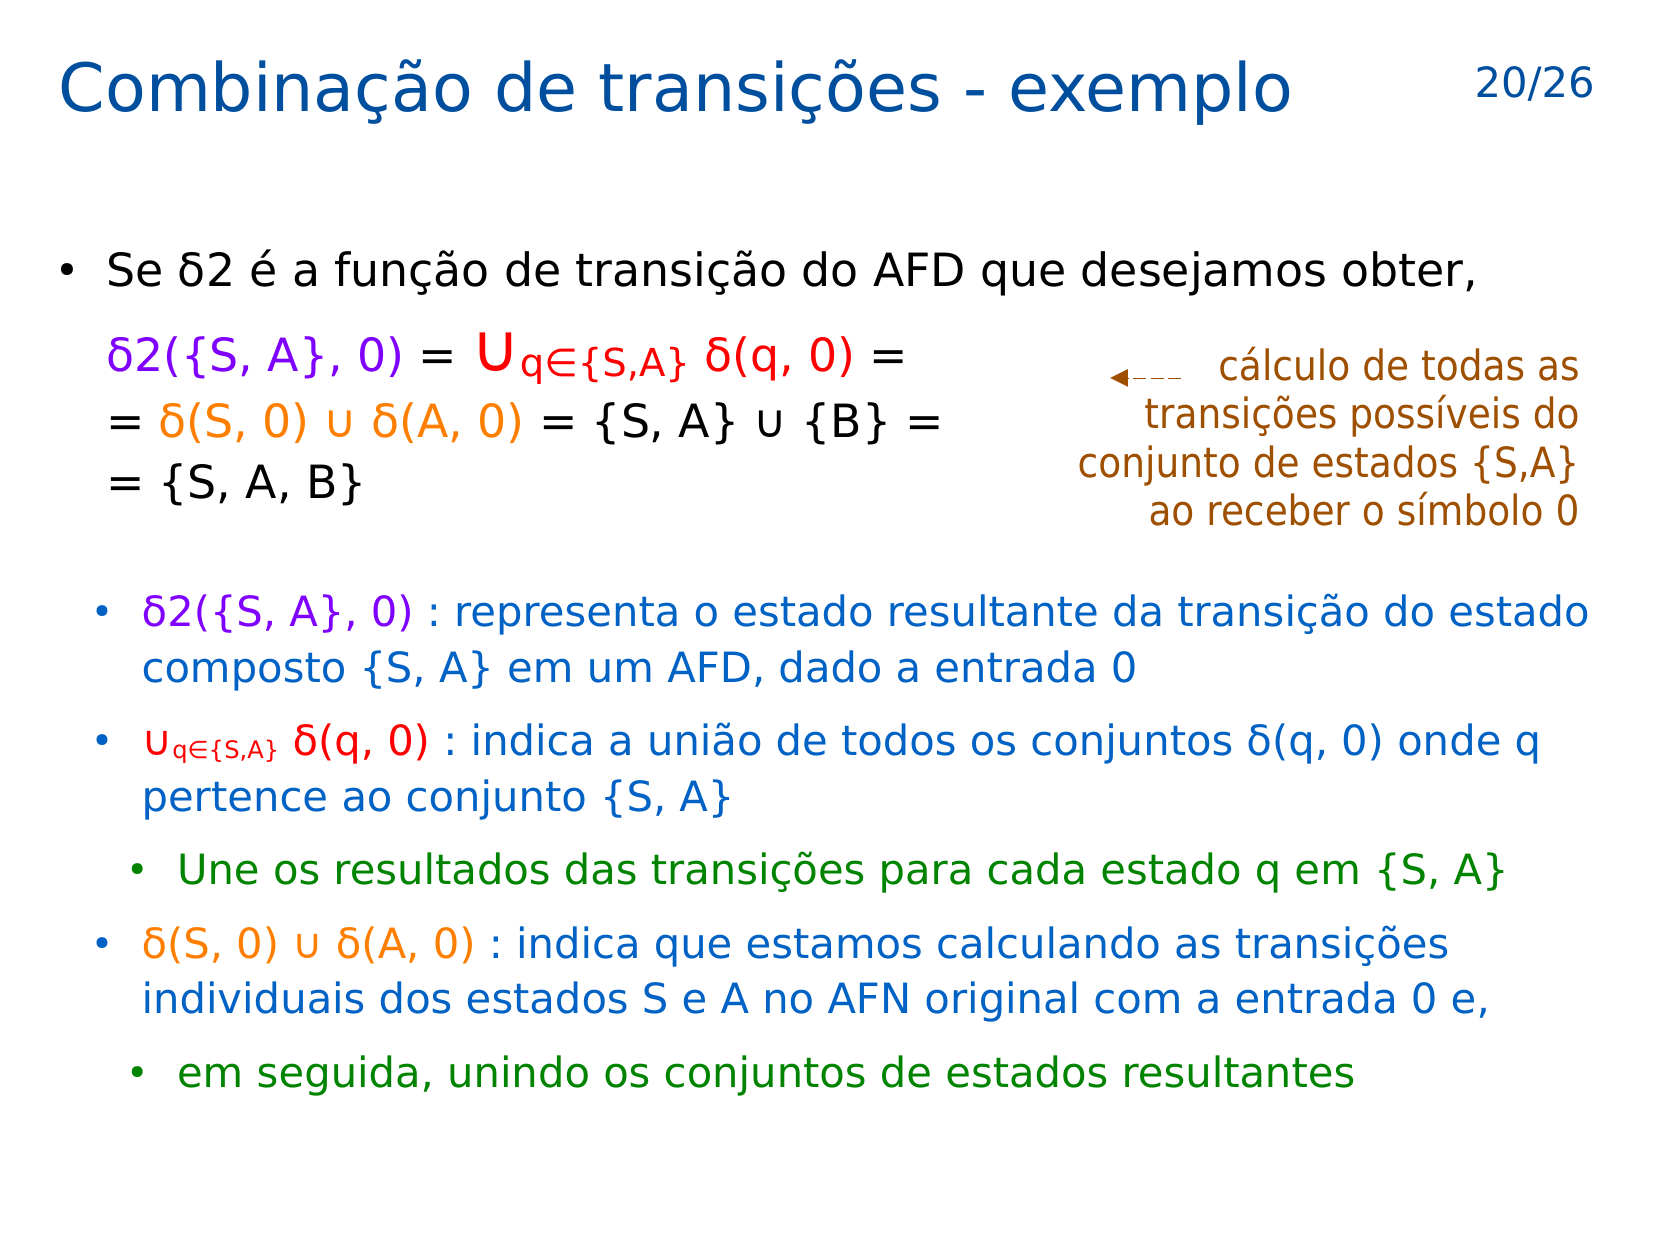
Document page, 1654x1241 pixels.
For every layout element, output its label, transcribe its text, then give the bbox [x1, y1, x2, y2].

title Combinação de transições - exemplo [59, 29, 1625, 148]
list Se δ2 é a função de transição do AFD que desejamos obter, δ2({S, A}, 0) = ∪q∈{S,A} δ(q, 0) = = δ(S, 0) ∪ δ(A, 0) = {S, A} ∪ {B} = = {S, A, B} δ2({S, A}, 0) : representa o estado resultante da transição do estado composto {S, A} em um AFD, dado a entrada 0 ∪q∈{S,A} δ(q, 0) : indica a união de todos os conjuntos δ(q, 0) onde q pertence ao conjunto {S, A} Une os resultados das transições para cada estado q em {S, A} δ(S, 0) ∪ δ(A, 0) : indica que estamos calculando as transições individuais dos estados S e A no AFN original com a entrada 0 e, em seguida, unindo os conjuntos de estados resultantes [59, 236, 1595, 1211]
text_box cálculo de todas as transições possíveis do conjunto de estados {S,A} ao receber o símbolo 0 [1014, 333, 1595, 543]
